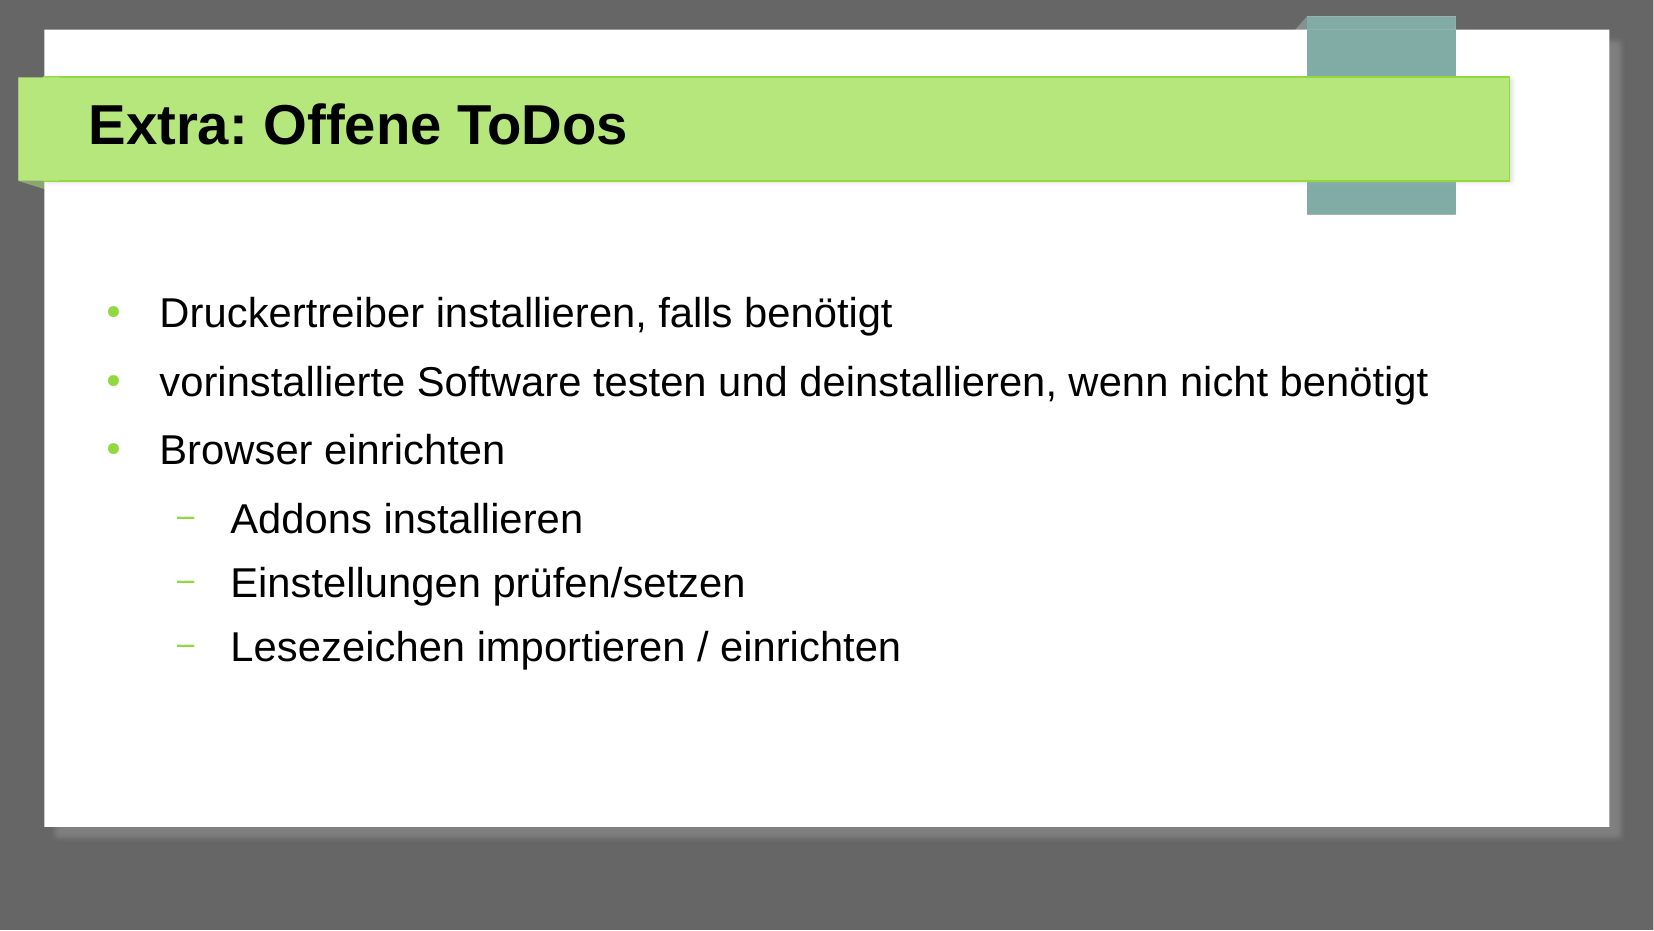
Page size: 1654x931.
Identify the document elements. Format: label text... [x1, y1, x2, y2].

list Druckertreiber installieren, falls benötigt vorinstallierte Software testen und deinstallieren, wenn nicht benötigt Browser einrichten Addons installieren Einstellungen prüfen/setzen Lesezeichen importieren / einrichten [88, 221, 1565, 813]
title Extra: Offene ToDos [88, 73, 1506, 178]
